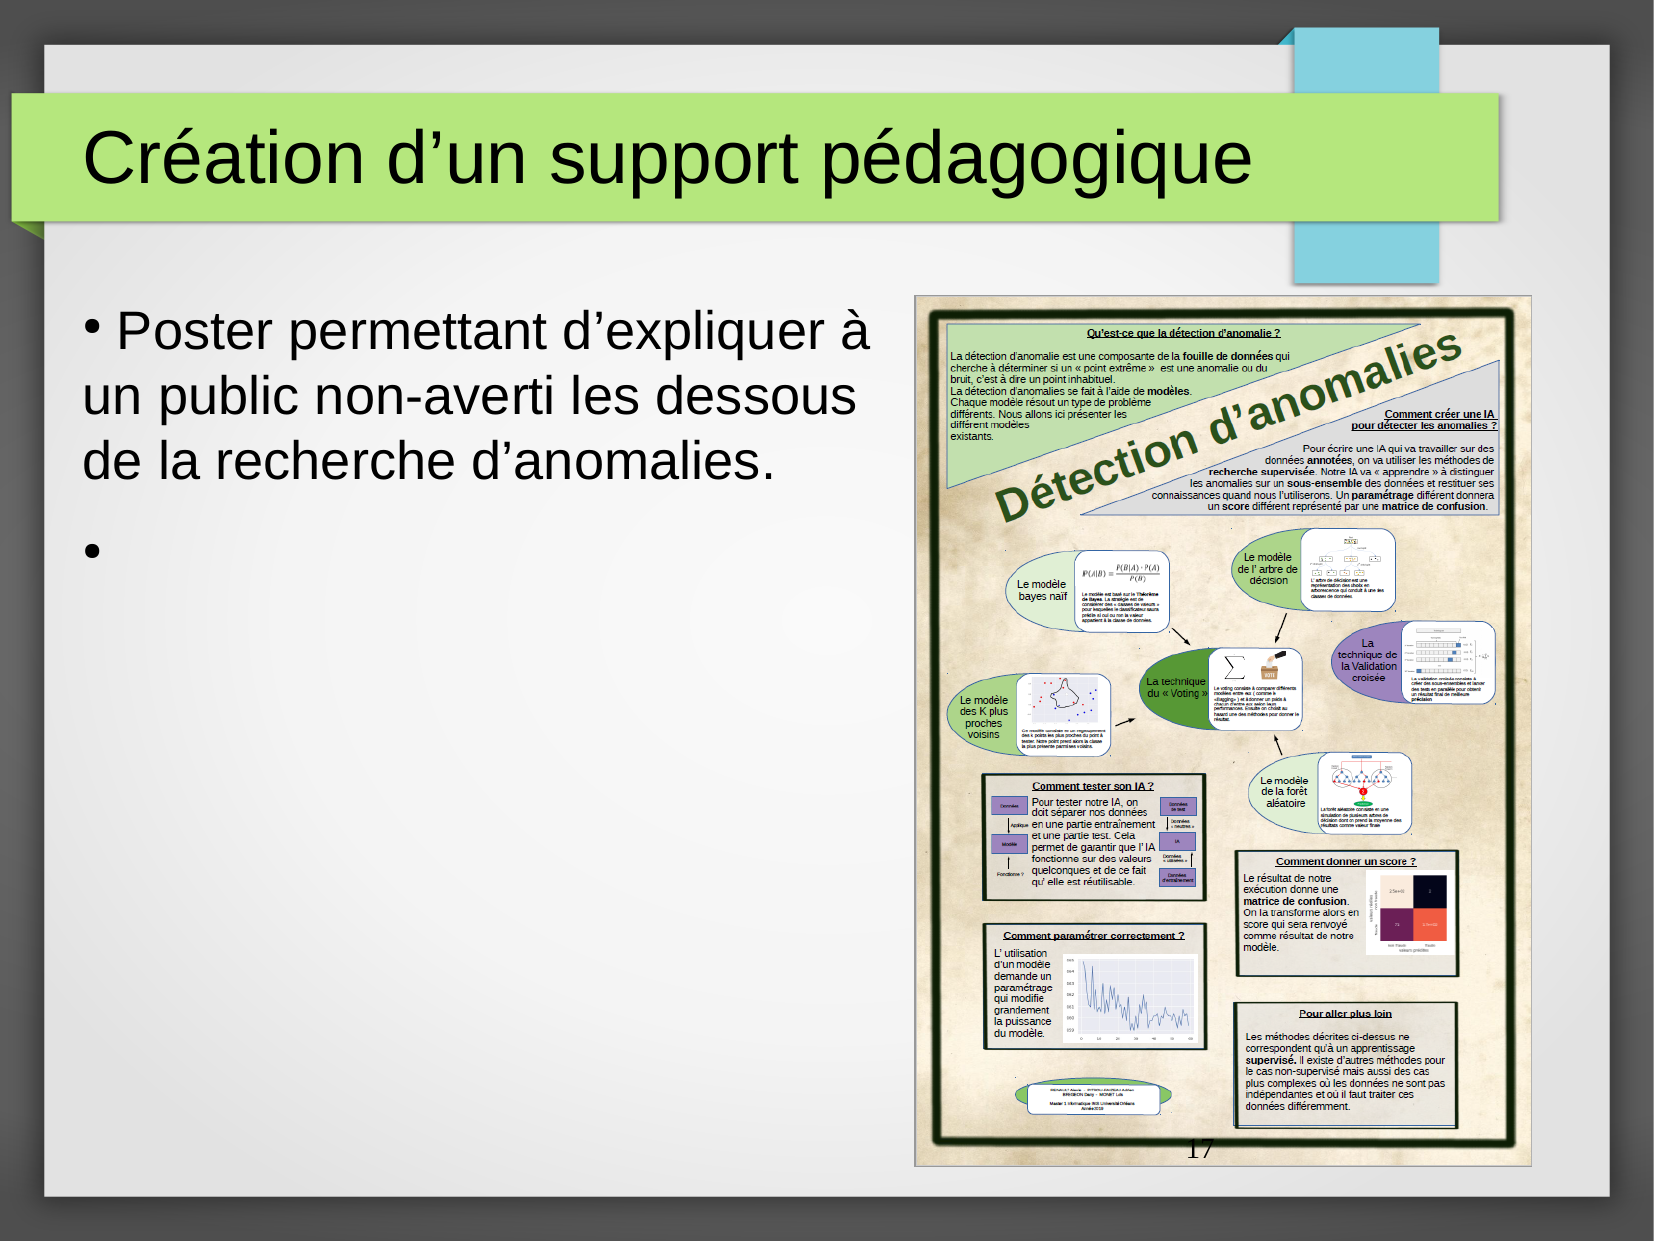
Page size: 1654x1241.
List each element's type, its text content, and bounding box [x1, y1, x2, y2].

list Poster permettant d’expliquer à un public non-averti les dessous de la recherche d’anomalies. [82, 295, 886, 1015]
picture [914, 295, 1532, 1167]
title Création d’un support pédagogique [82, 94, 1264, 213]
text_box [1185, 1129, 1571, 1216]
